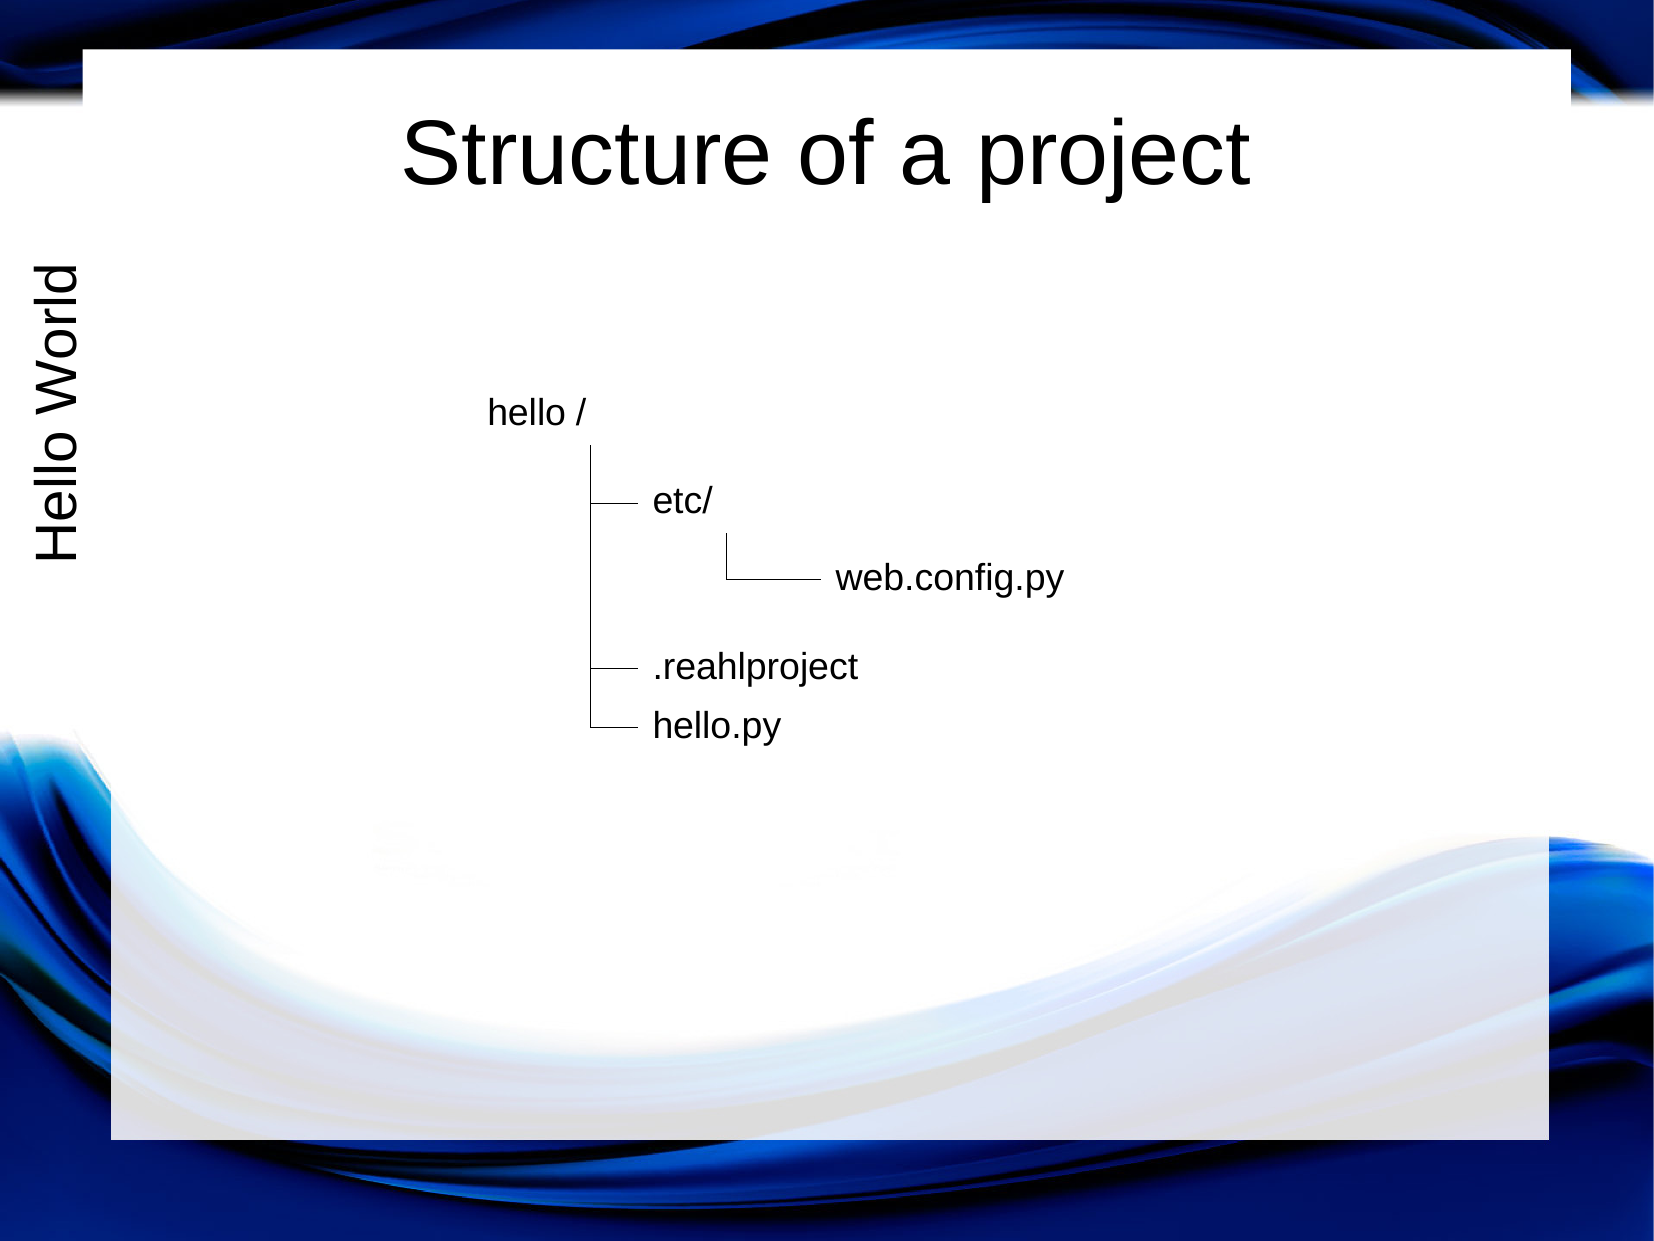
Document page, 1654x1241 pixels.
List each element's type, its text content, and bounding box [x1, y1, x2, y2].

picture [0, 0, 1654, 1241]
text_box .reahlproject [637, 637, 975, 700]
title Hello World [0, 29, 130, 798]
text_box etc/ [637, 472, 815, 534]
text_box web.config.py [820, 549, 1105, 611]
title Structure of a project [130, 49, 1571, 257]
text_box hello.py [637, 696, 815, 759]
text_box hello [472, 383, 650, 446]
